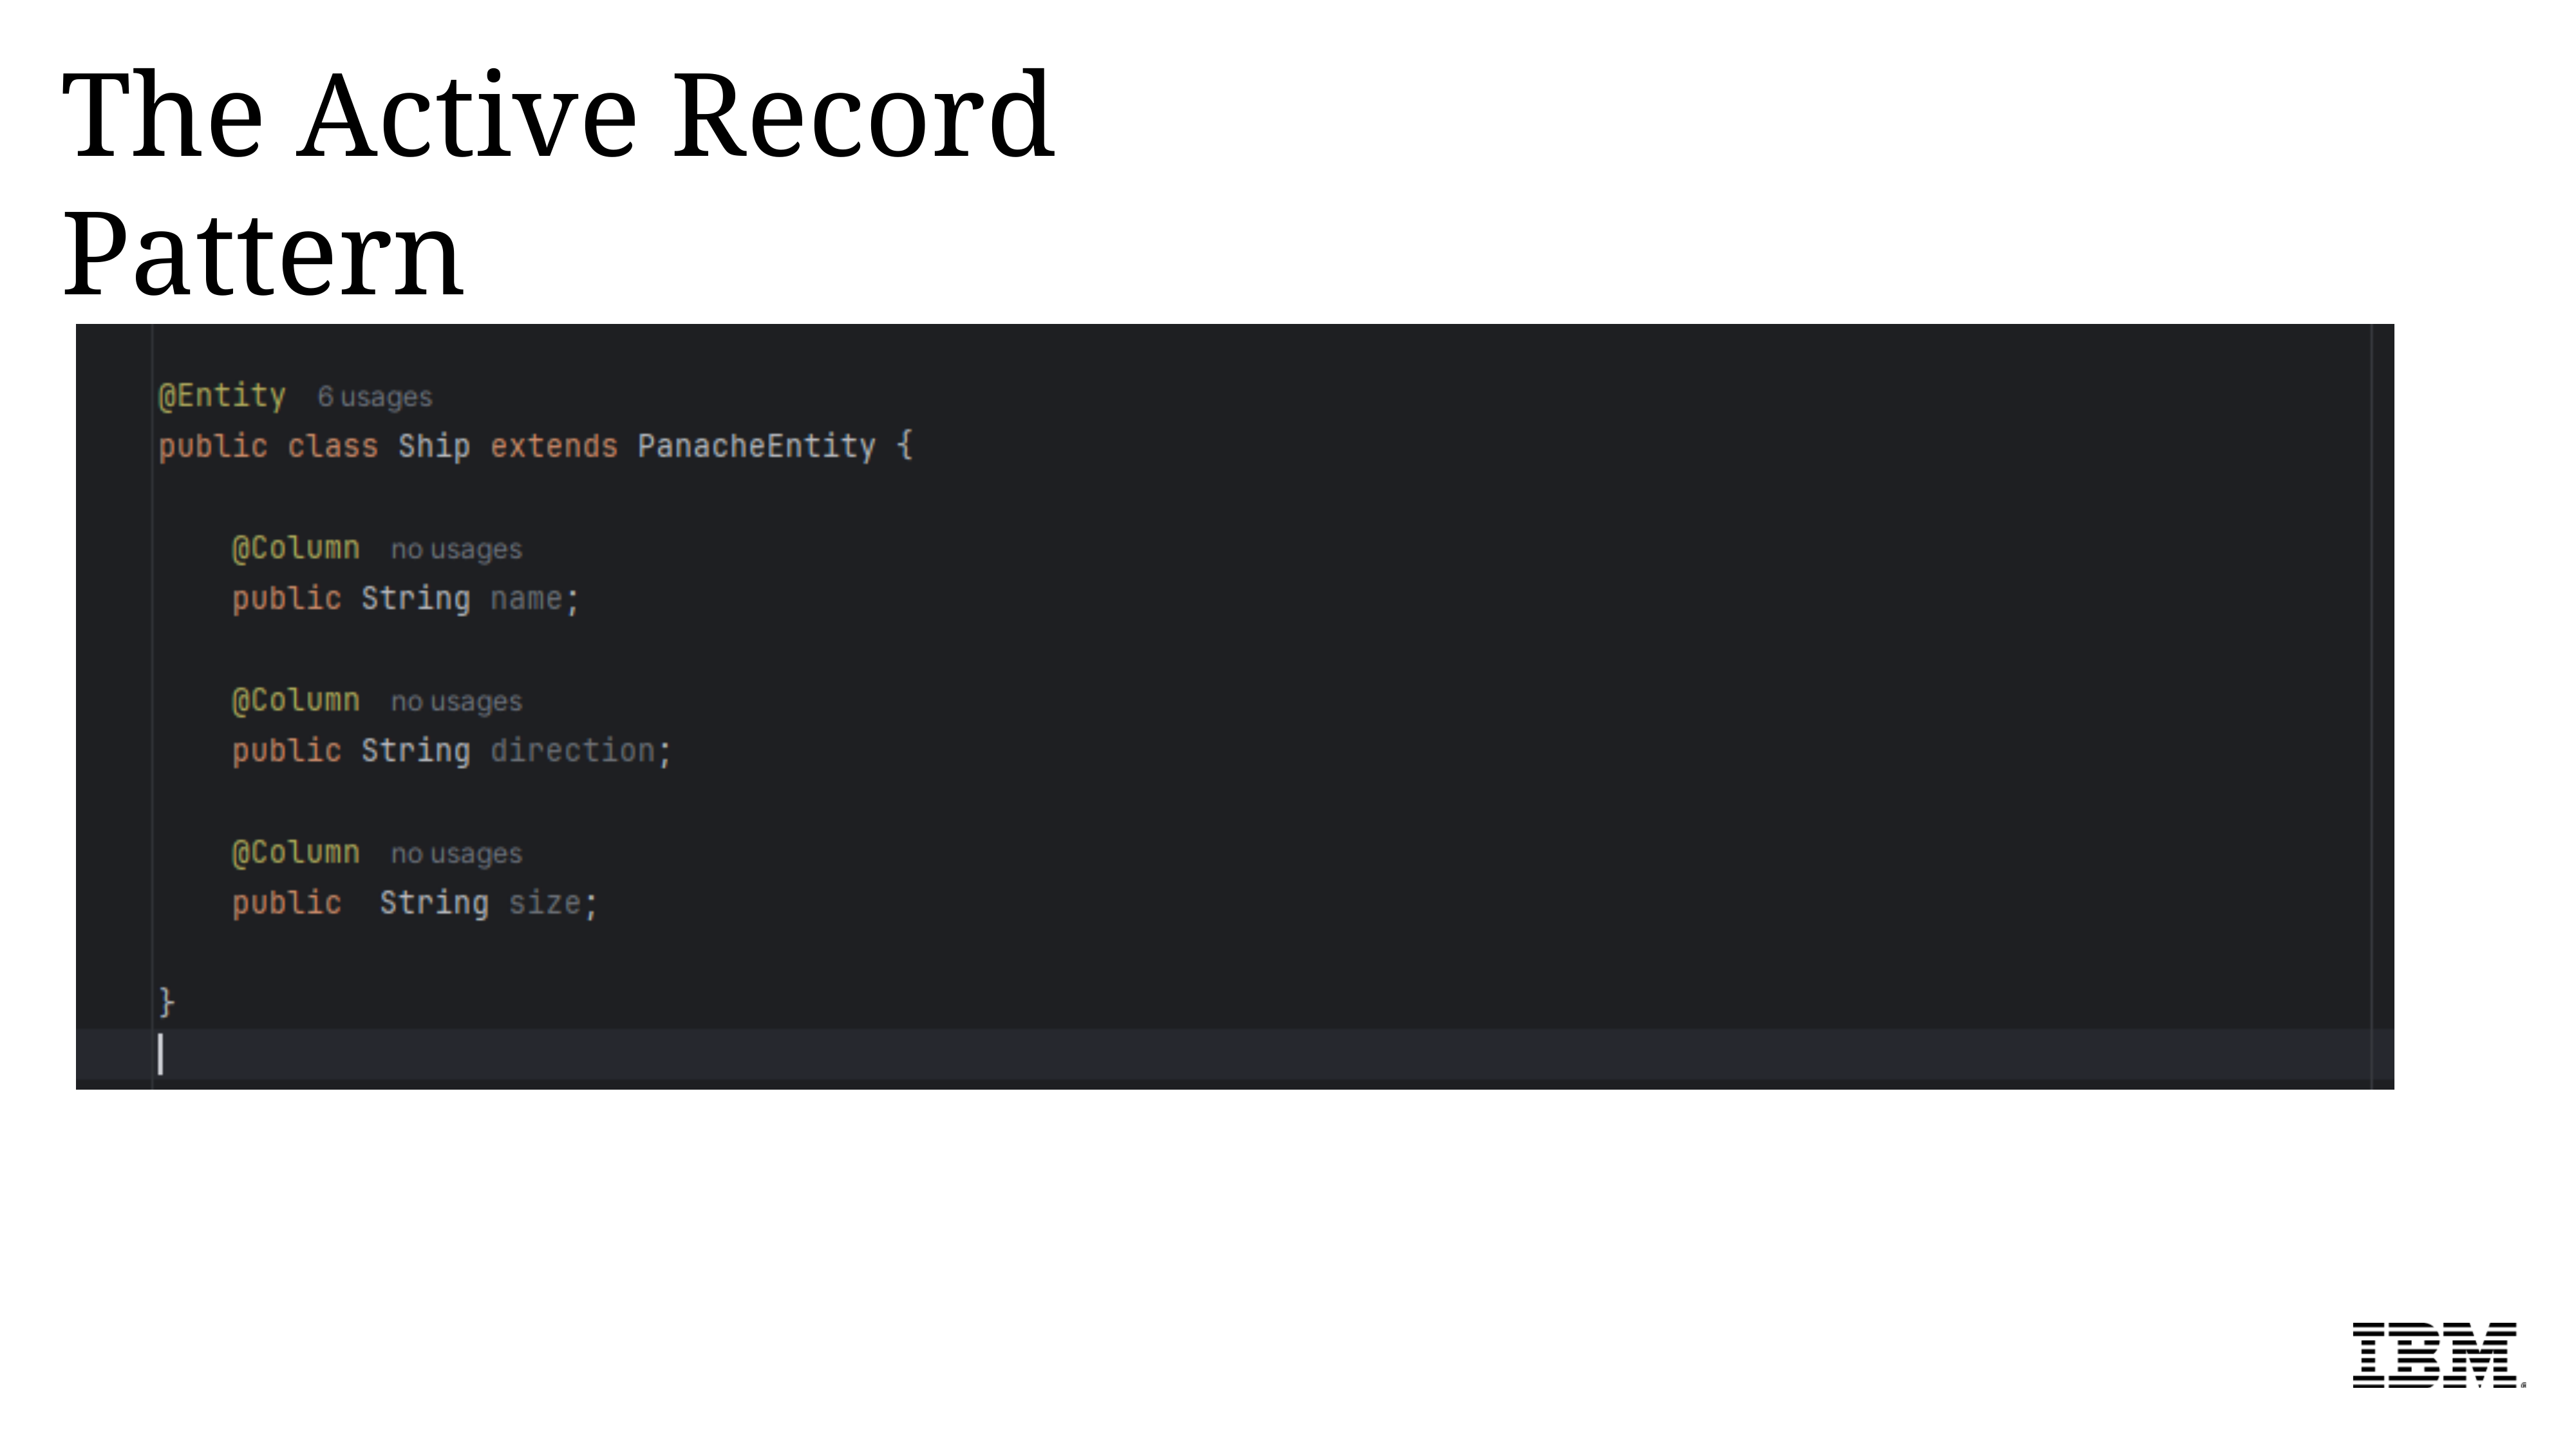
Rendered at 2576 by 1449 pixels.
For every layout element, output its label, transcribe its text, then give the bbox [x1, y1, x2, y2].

title The Active Record Pattern [77, 41, 1832, 211]
picture [76, 324, 2394, 1090]
text_box [61, 211, 2448, 1209]
